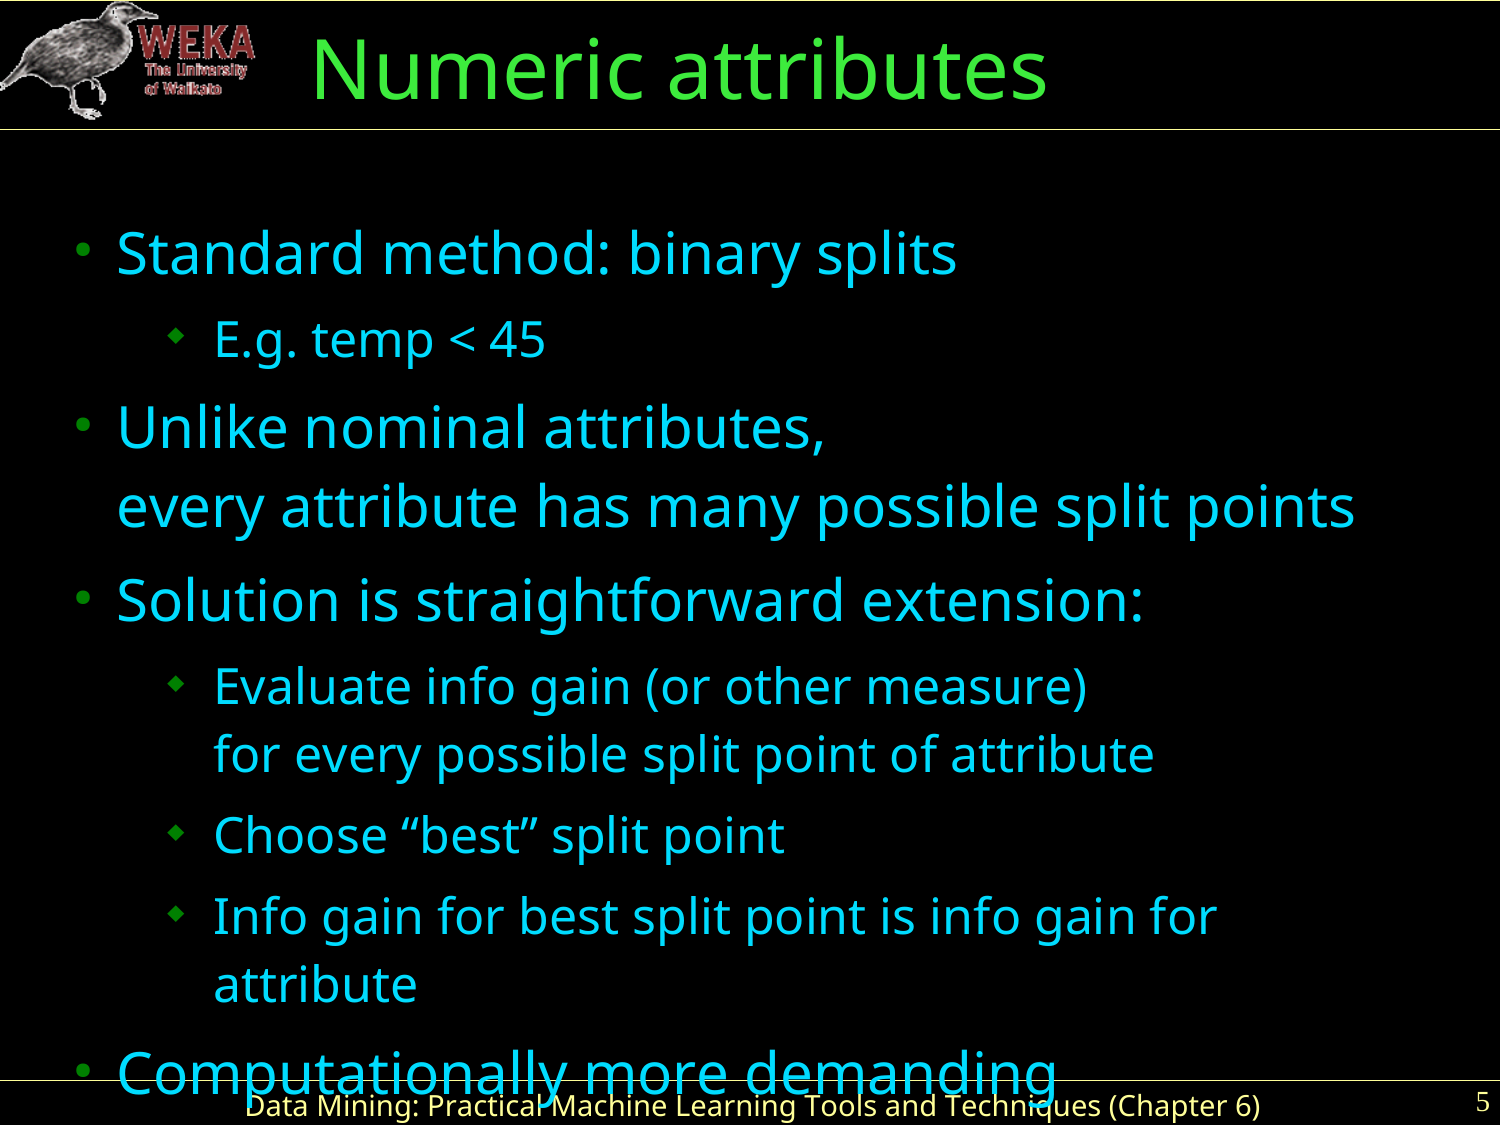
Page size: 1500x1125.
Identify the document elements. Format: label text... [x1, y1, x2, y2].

title Numeric attributes [295, 0, 1500, 148]
list Standard method: binary splits E.g. temp < 45 Unlike nominal attributes, every attribute has many possible split points Solution is straightforward extension: Evaluate info gain (or other measure) for every possible split point of attribute Choose “best” split point Info gain for best split point is info gain for attribute Computationally more demanding [59, 204, 1406, 1032]
picture [0, 1, 266, 129]
